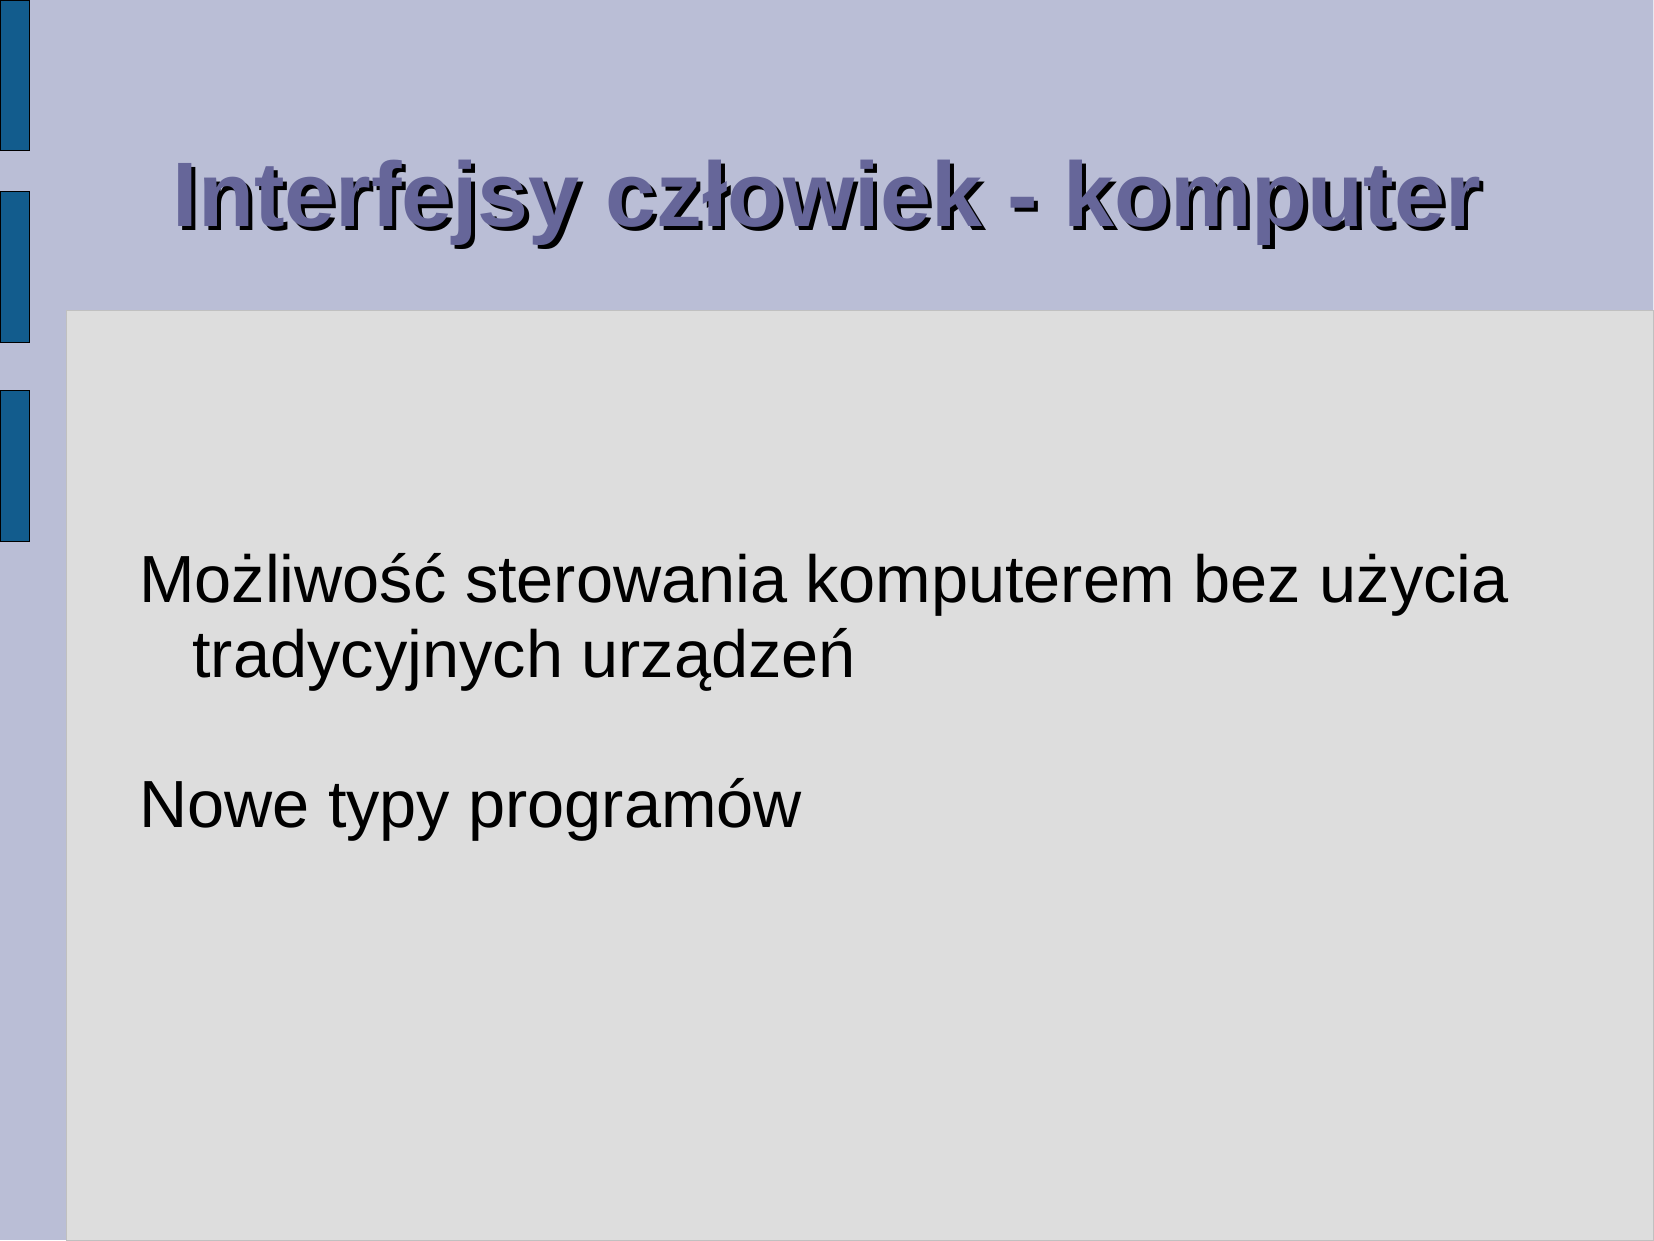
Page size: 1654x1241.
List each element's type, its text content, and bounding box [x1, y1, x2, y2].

title Interfejsy człowiek - komputer [121, 91, 1534, 299]
list Możliwość sterowania komputerem bez użycia tradycyjnych urządzeń Nowe typy programów [121, 542, 1534, 1035]
